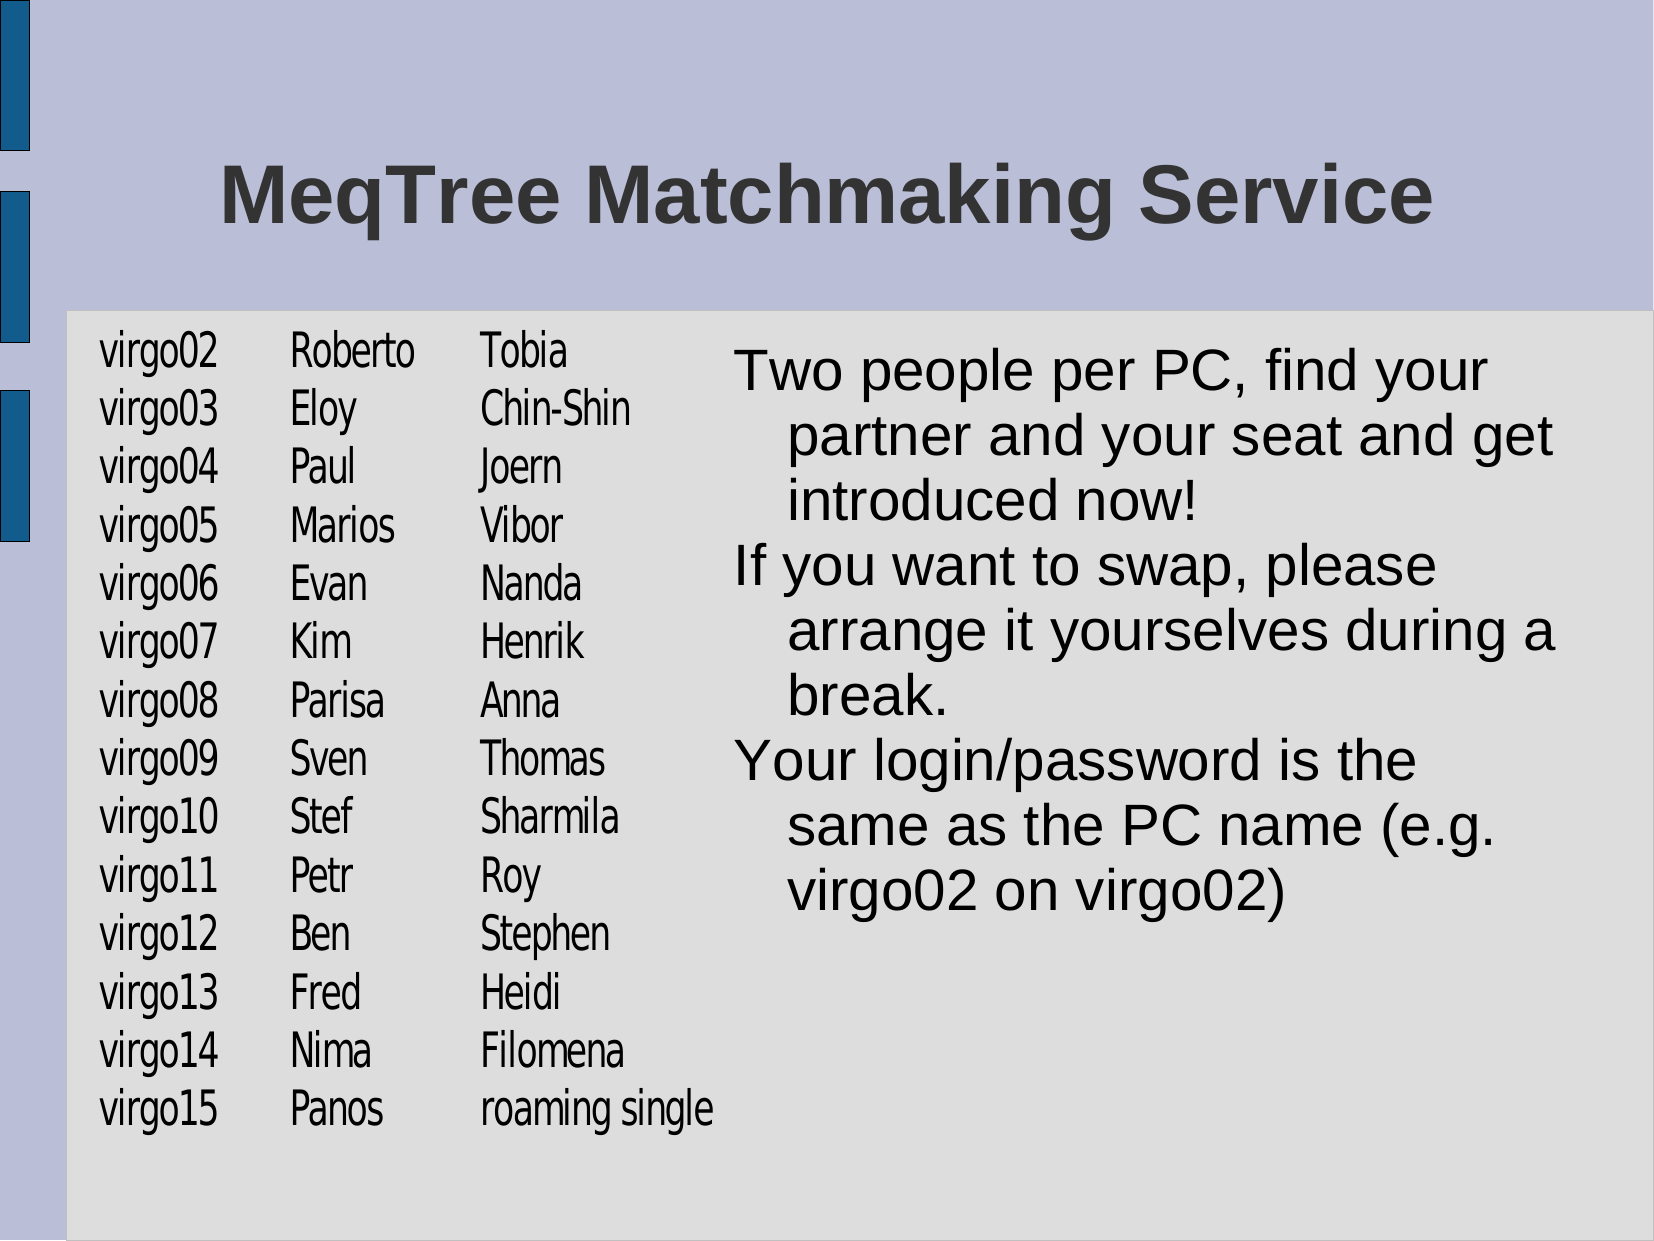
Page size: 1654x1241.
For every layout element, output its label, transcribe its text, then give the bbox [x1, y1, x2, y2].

chart [97, 322, 862, 1172]
title MeqTree Matchmaking Service [121, 91, 1534, 299]
list Two people per PC, find your partner and your seat and get introduced now! If you want to swap, please arrange it yourselves during a break. Your login/password is the same as the PC name (e.g. virgo02 on virgo02) [862, 337, 1576, 1163]
